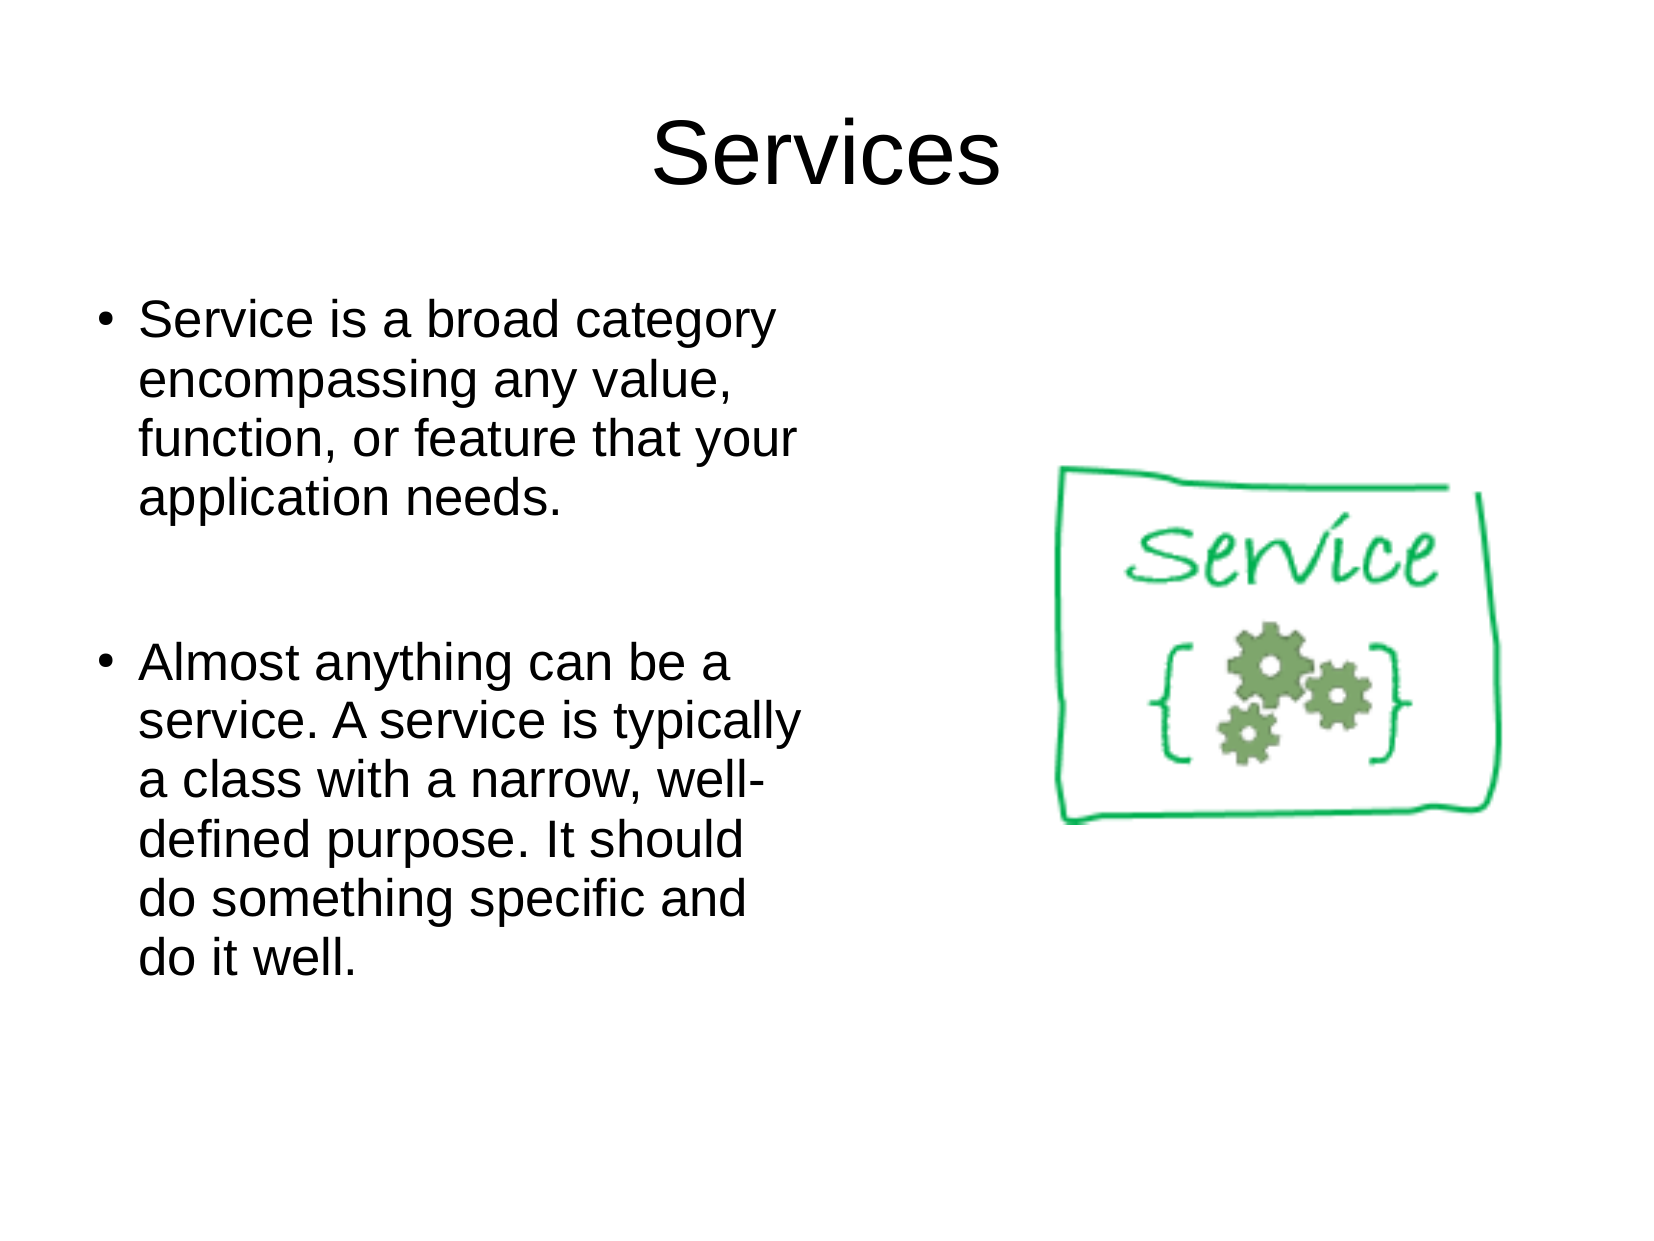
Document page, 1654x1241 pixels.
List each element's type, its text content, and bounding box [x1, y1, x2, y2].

list Service is a broad category encompassing any value, function, or feature that your application needs. Almost anything can be a service. A service is typically a class with a narrow, well-defined purpose. It should do something specific and do it well. [82, 290, 809, 1010]
title Services [82, 49, 1571, 257]
picture [1050, 464, 1514, 826]
